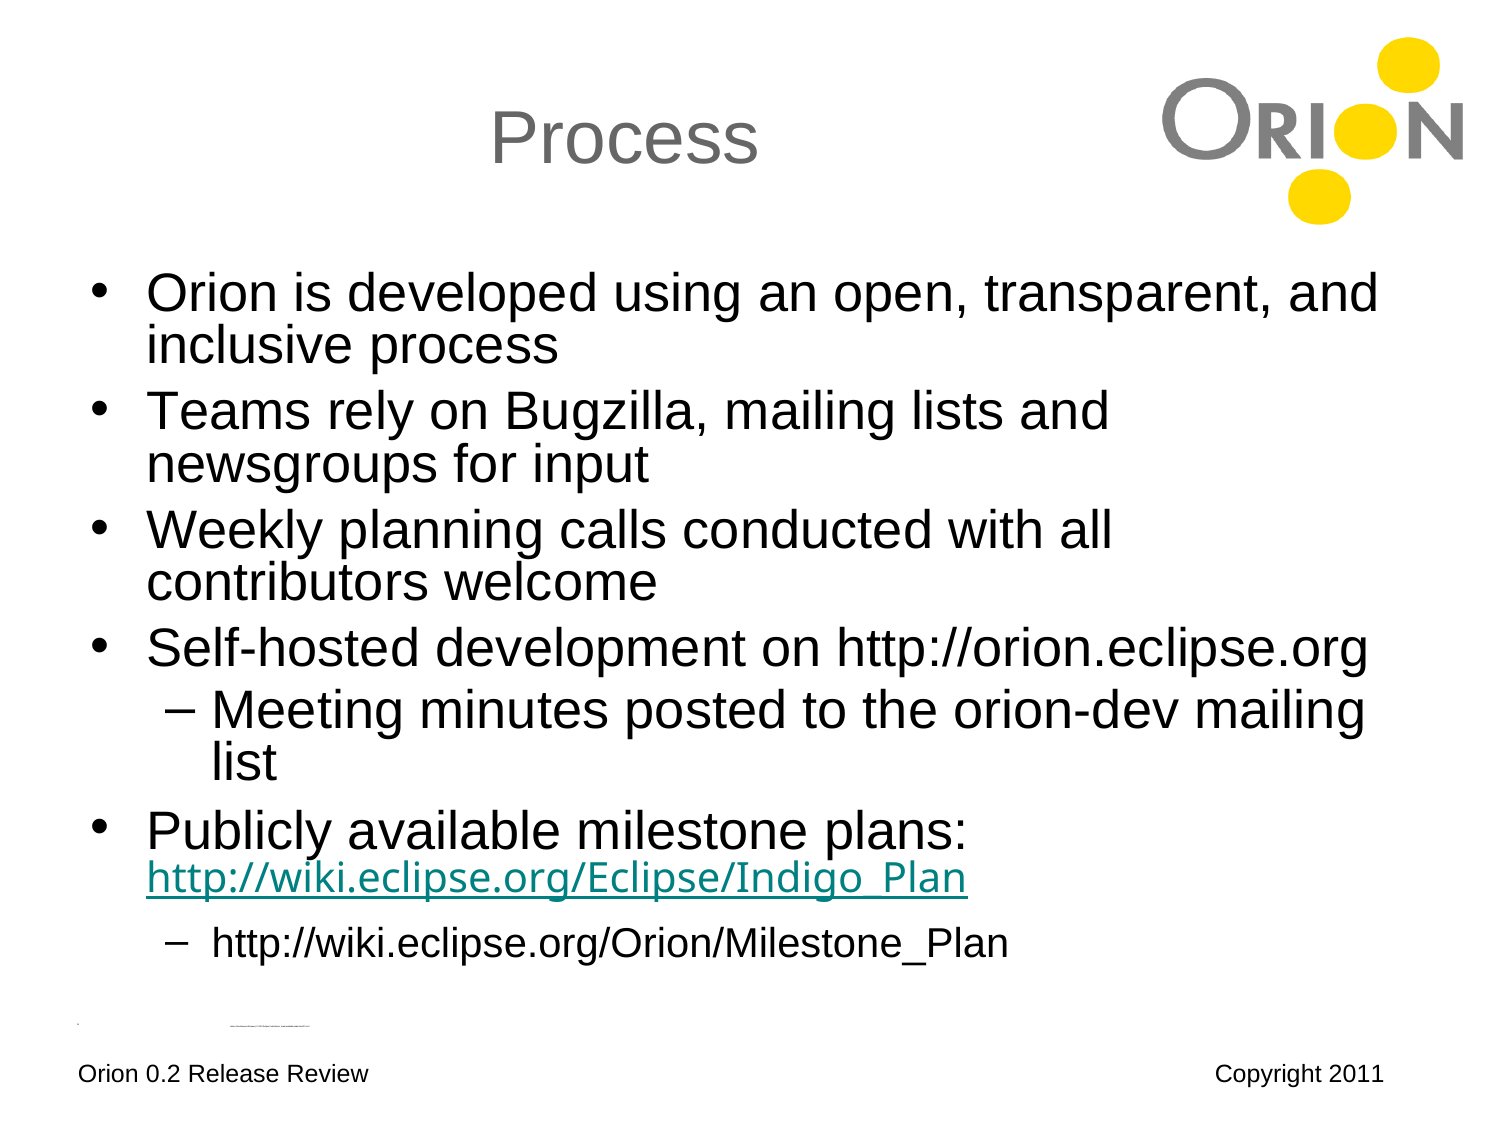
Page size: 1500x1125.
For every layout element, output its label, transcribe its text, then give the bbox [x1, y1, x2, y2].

list Orion is developed using an open, transparent, and inclusive process Teams rely on Bugzilla, mailing lists and newsgroups for input Weekly planning calls conducted with all contributors welcome Self-hosted development on http://orion.eclipse.org Meeting minutes posted to the orion-dev mailing list Publicly available milestone plans: http://wiki.eclipse.org/Eclipse/Indigo_Plan http://wiki.eclipse.org/Orion/Milestone_Plan [75, 262, 1426, 1006]
picture [1162, 37, 1463, 225]
title Process [74, 45, 1176, 233]
